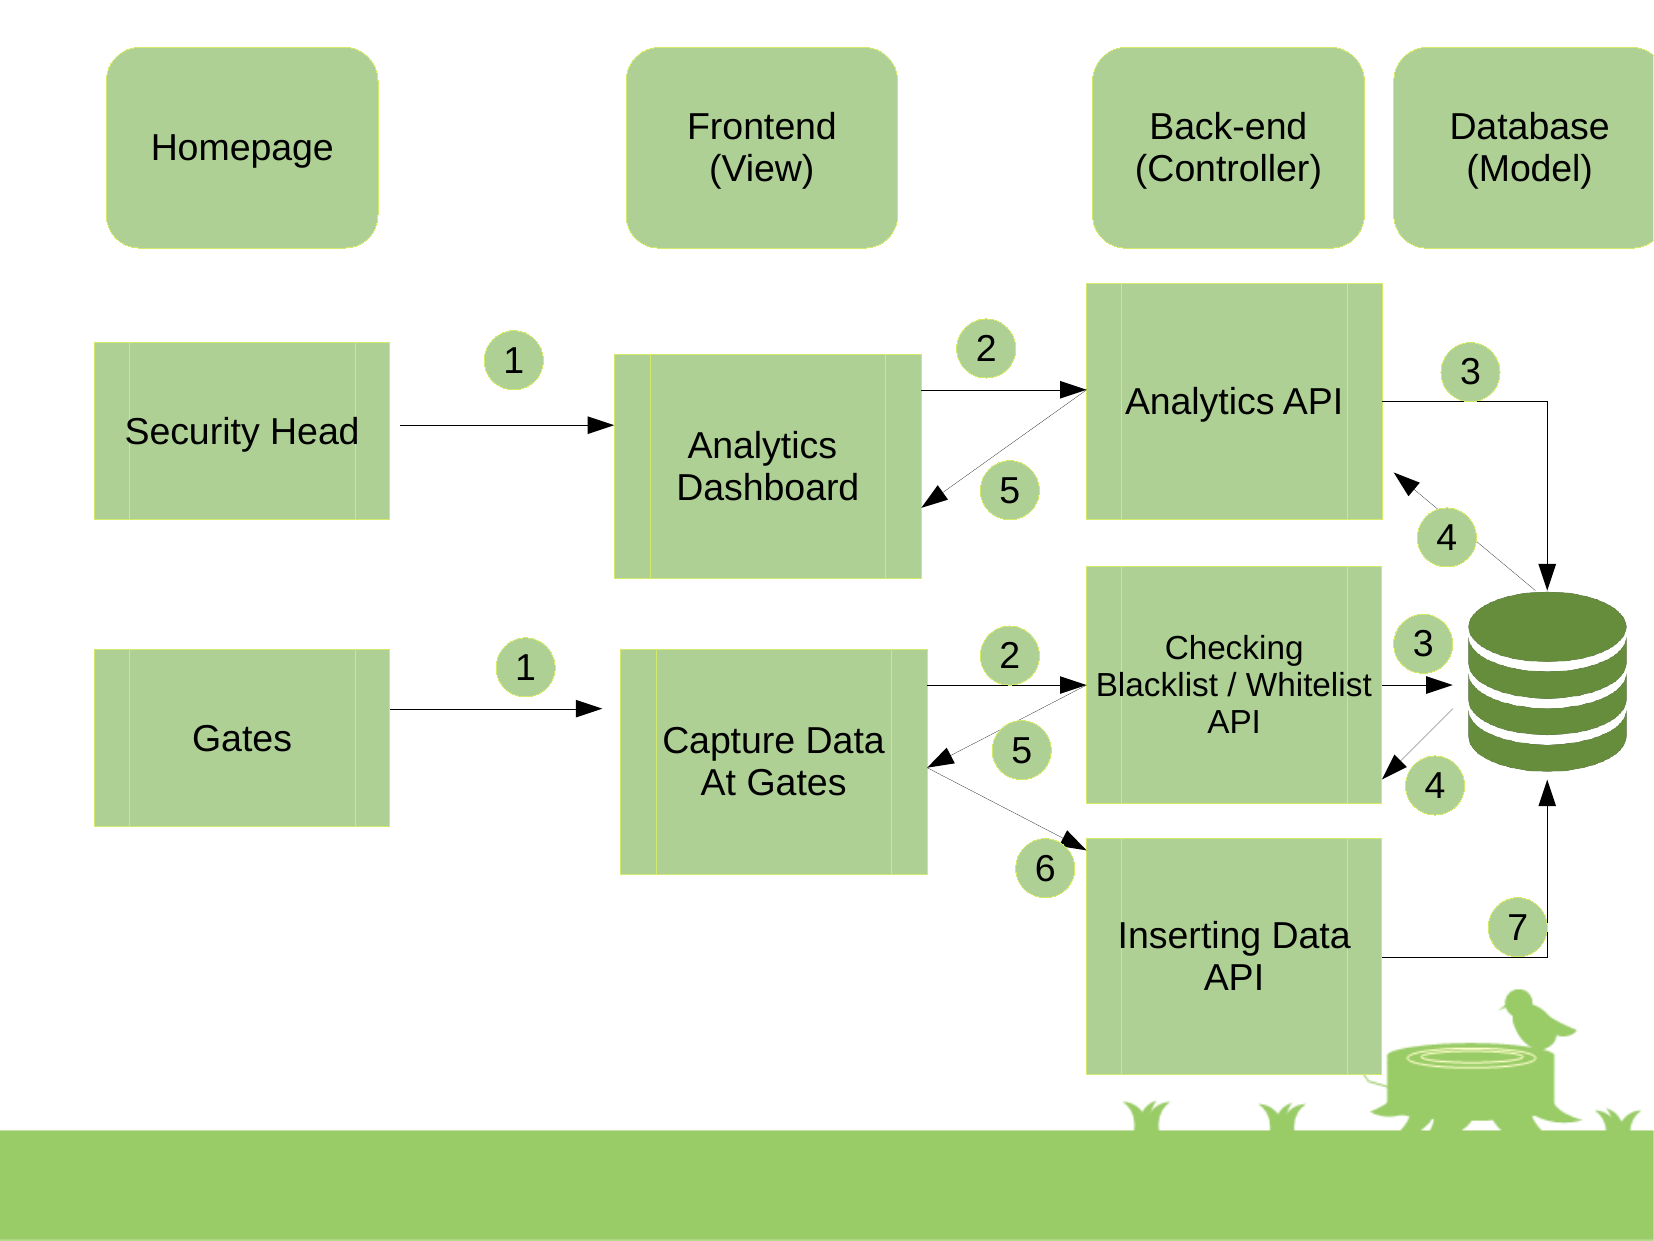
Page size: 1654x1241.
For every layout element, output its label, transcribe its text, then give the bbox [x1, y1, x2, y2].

text_box 5 [992, 720, 1052, 780]
text_box 3 [1393, 614, 1453, 674]
text_box Frontend (View) [626, 47, 898, 249]
text_box Security Head [94, 342, 390, 520]
picture [0, 0, 1654, 1241]
text_box Capture Data At Gates [620, 649, 927, 875]
text_box Analytics Dashboard [614, 354, 921, 579]
text_box Checking Blacklist / Whitelist API [1087, 566, 1382, 804]
text_box Database (Model) [1393, 47, 1654, 249]
text_box 5 [980, 460, 1040, 520]
text_box 4 [1405, 755, 1465, 816]
text_box Analytics API [1087, 283, 1382, 520]
text_box 3 [1440, 342, 1501, 402]
text_box 2 [980, 625, 1040, 686]
text_box 2 [956, 318, 1016, 379]
text_box Homepage [106, 47, 379, 249]
text_box Gates [94, 649, 390, 827]
text_box 4 [1417, 507, 1477, 567]
text_box Back-end (Controller) [1092, 47, 1365, 249]
text_box Inserting Data API [1087, 838, 1382, 1075]
text_box 1 [496, 637, 556, 697]
text_box 6 [1015, 838, 1075, 898]
text_box 7 [1488, 897, 1548, 957]
text_box 1 [484, 330, 544, 390]
